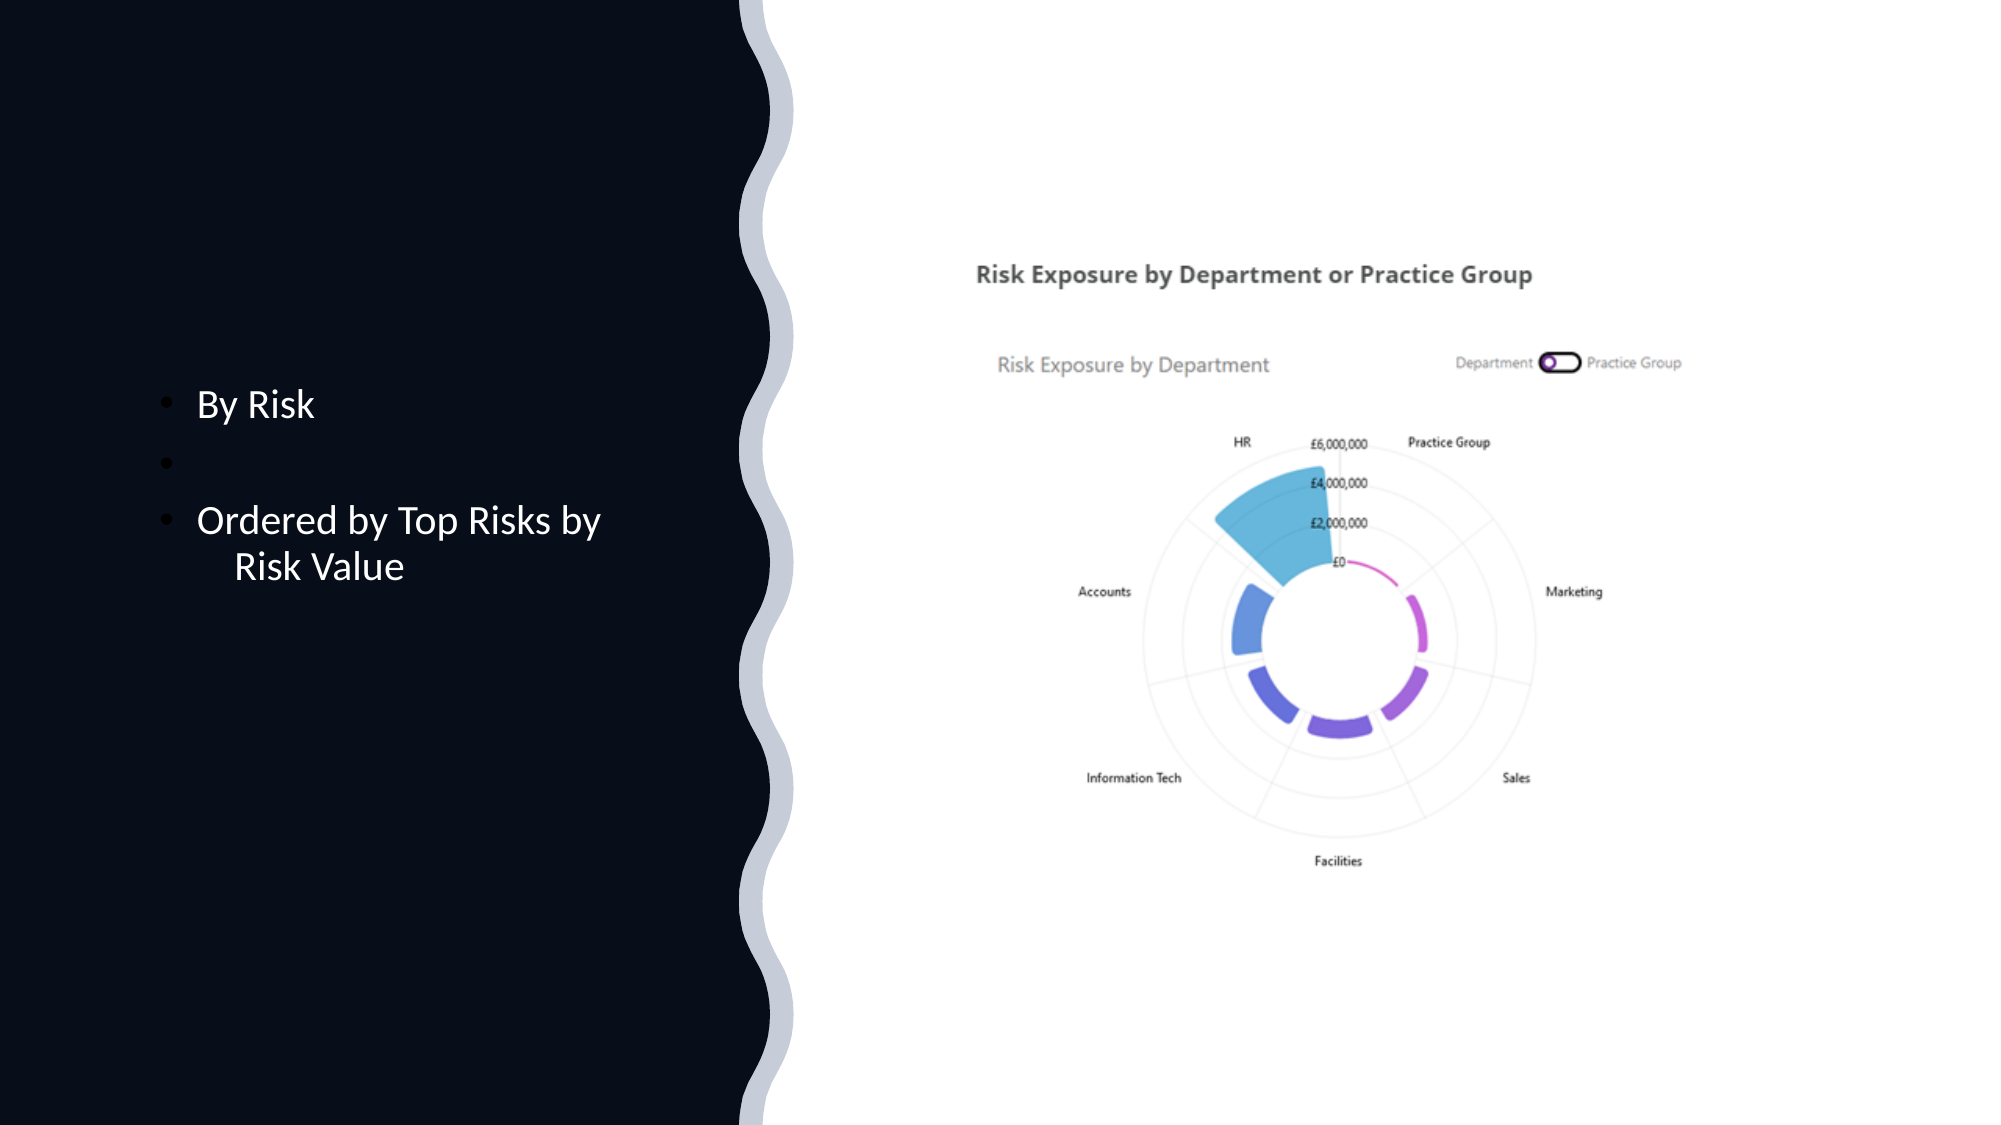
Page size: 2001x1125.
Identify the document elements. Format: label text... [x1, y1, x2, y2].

text_box By Risk Ordered by Top Risks by Risk Value [125, 375, 681, 698]
text_box [0, 0, 2000, 1125]
picture [919, 230, 1807, 925]
